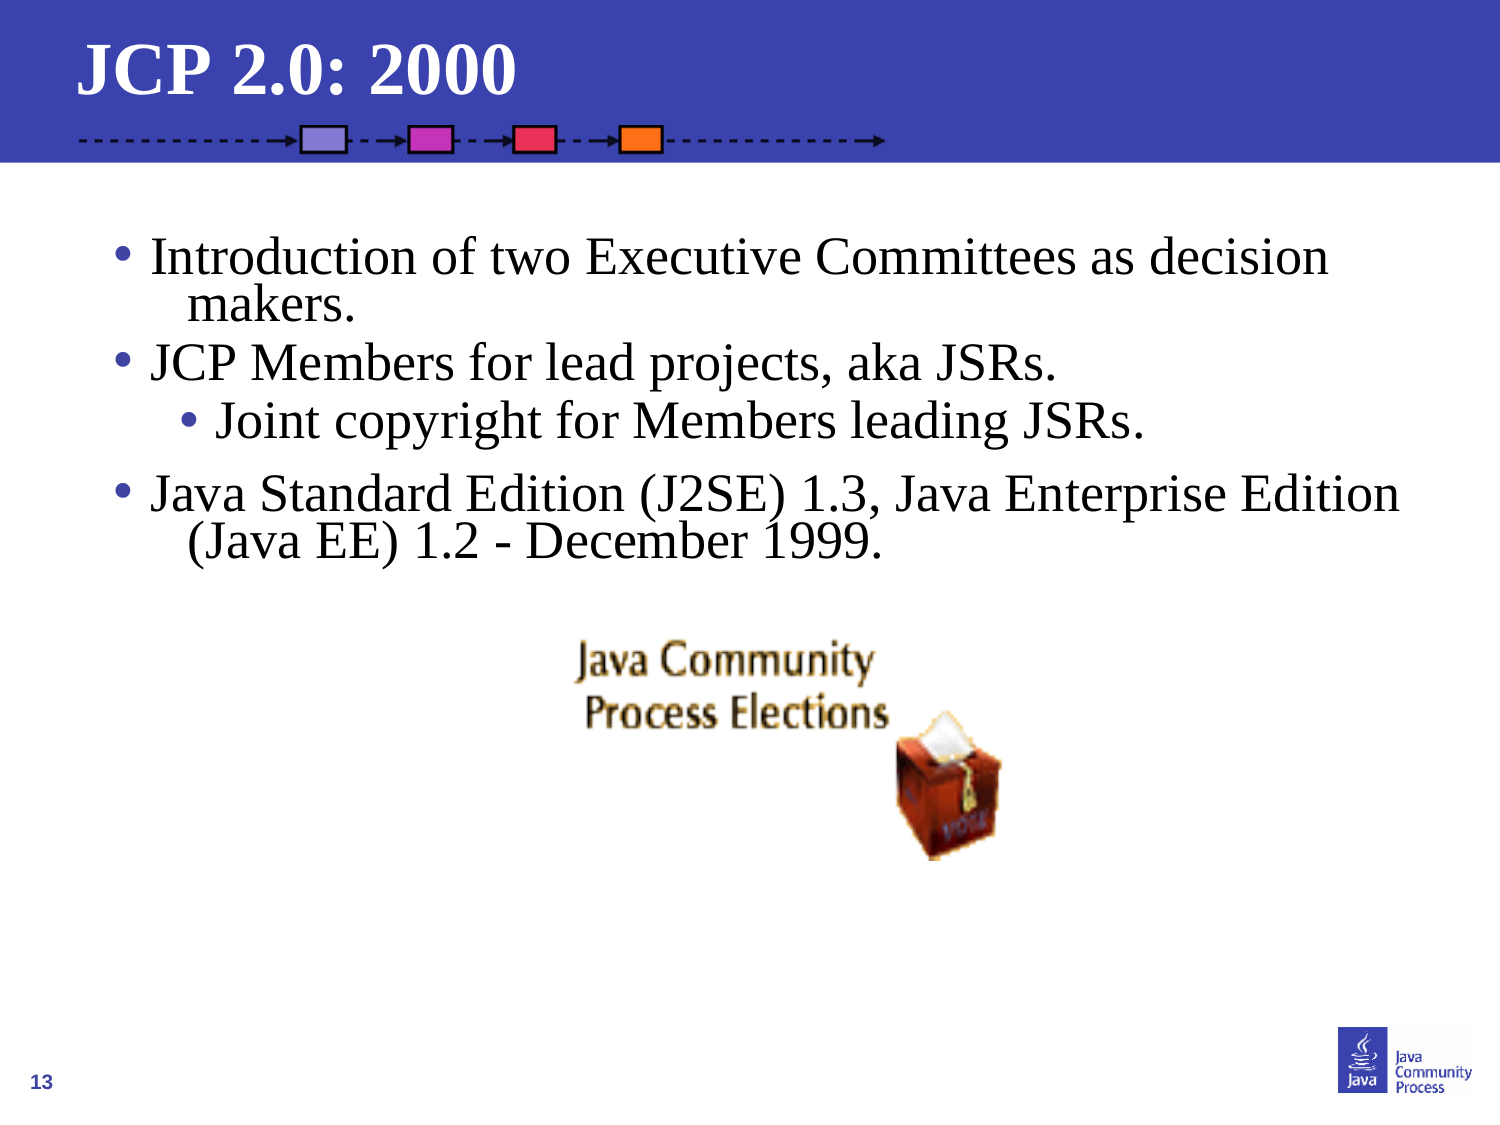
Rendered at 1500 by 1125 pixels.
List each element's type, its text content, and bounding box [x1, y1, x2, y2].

picture [1337, 1026, 1472, 1093]
picture [70, 125, 897, 156]
picture [562, 637, 1013, 861]
title JCP 2.0: 2000 [75, 16, 1407, 125]
list Introduction of two Executive Committees as decision makers. JCP Members for lead projects, aka JSRs. Joint copyright for Members leading JSRs. Java Standard Edition (J2SE) 1.3, Java Enterprise Edition (Java EE) 1.2 - December 1999. [112, 225, 1425, 940]
